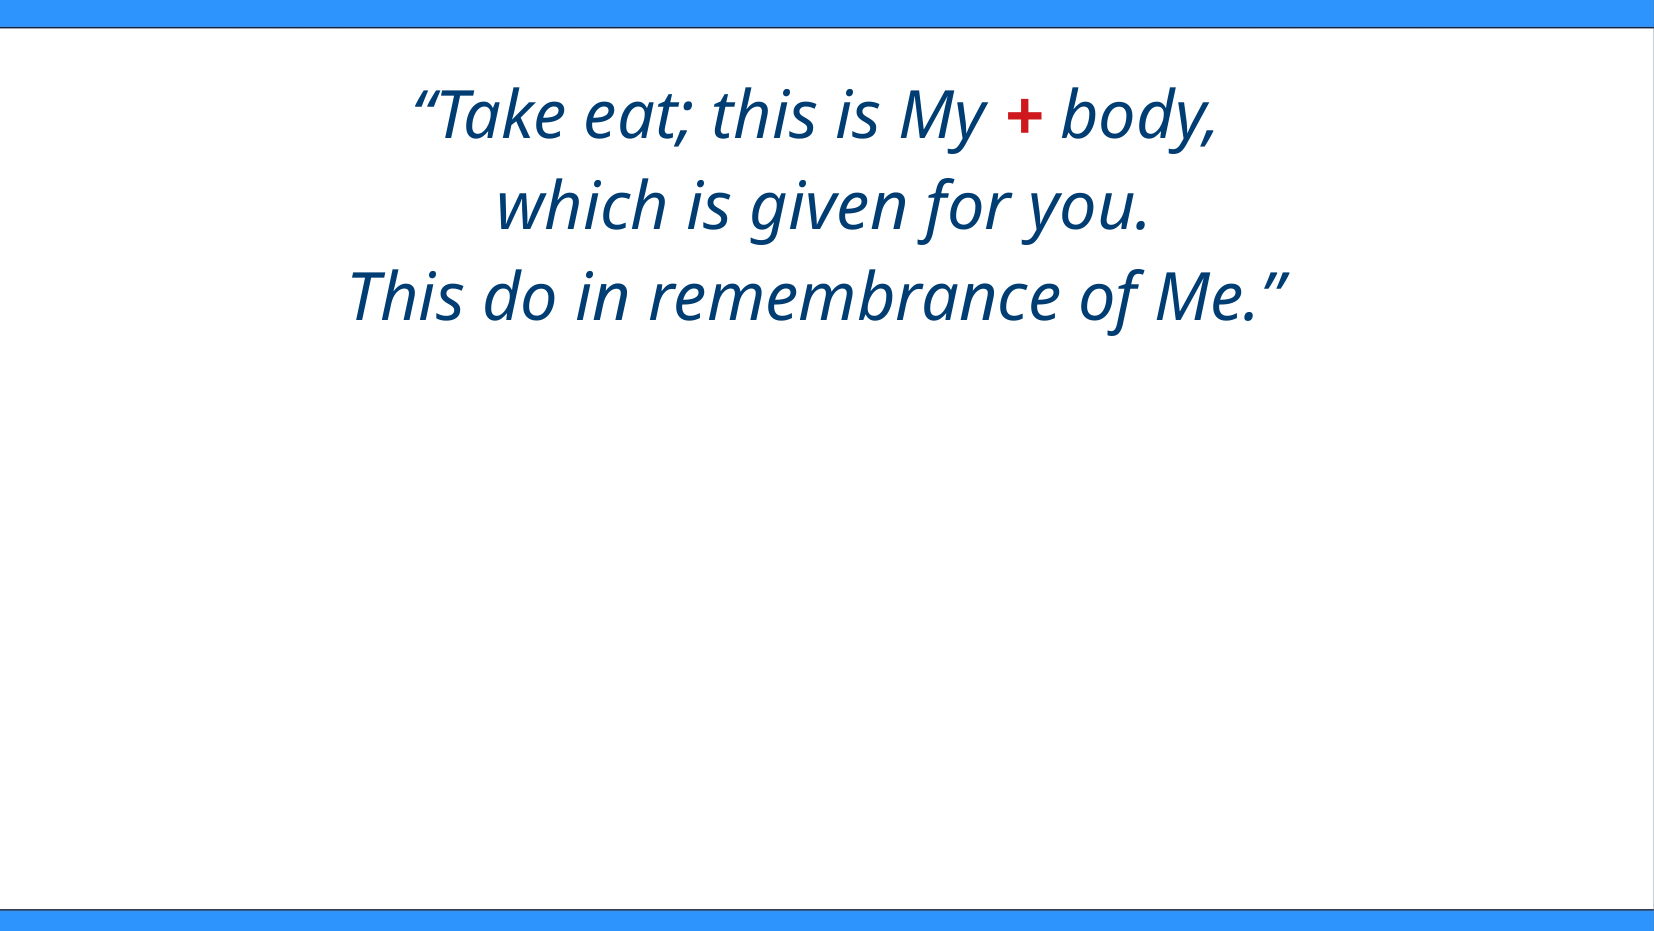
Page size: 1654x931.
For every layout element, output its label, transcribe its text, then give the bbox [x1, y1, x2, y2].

text_box “Take eat; this is My + body, which is given for you. This do in remembrance of Me.” [90, 60, 1561, 361]
picture [0, 0, 1654, 931]
